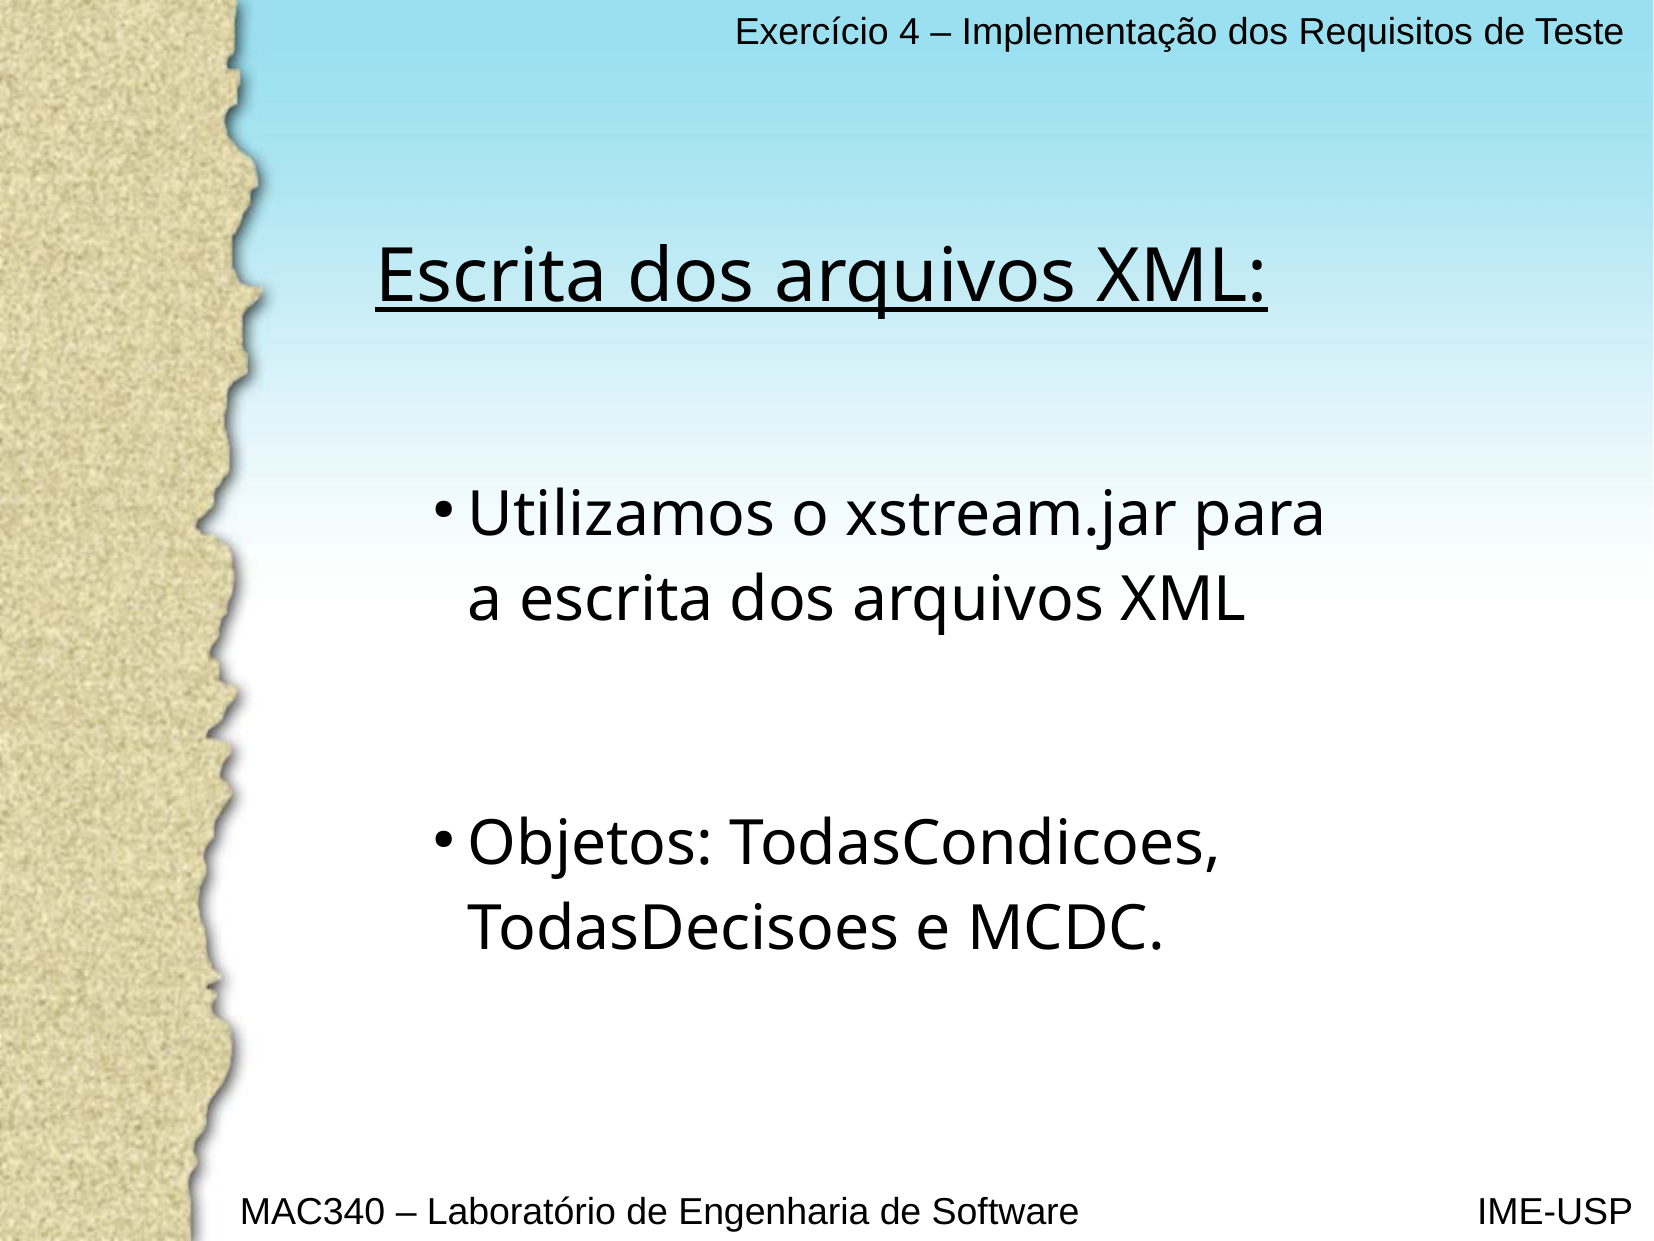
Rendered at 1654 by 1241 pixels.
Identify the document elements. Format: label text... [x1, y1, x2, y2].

text_box Utilizamos o xstream.jar para a escrita dos arquivos XML [417, 461, 1438, 705]
picture [0, 0, 1654, 1183]
text_box MAC340 – Laboratório de Engenharia de Software IME-USP [0, 1183, 1654, 1241]
text_box Escrita dos arquivos XML: [360, 213, 1363, 320]
text_box Objetos: TodasCondicoes, TodasDecisoes e MCDC. [417, 790, 1317, 1035]
text_box Exercício 4 – Implementação dos Requisitos de Teste [720, 3, 1654, 61]
